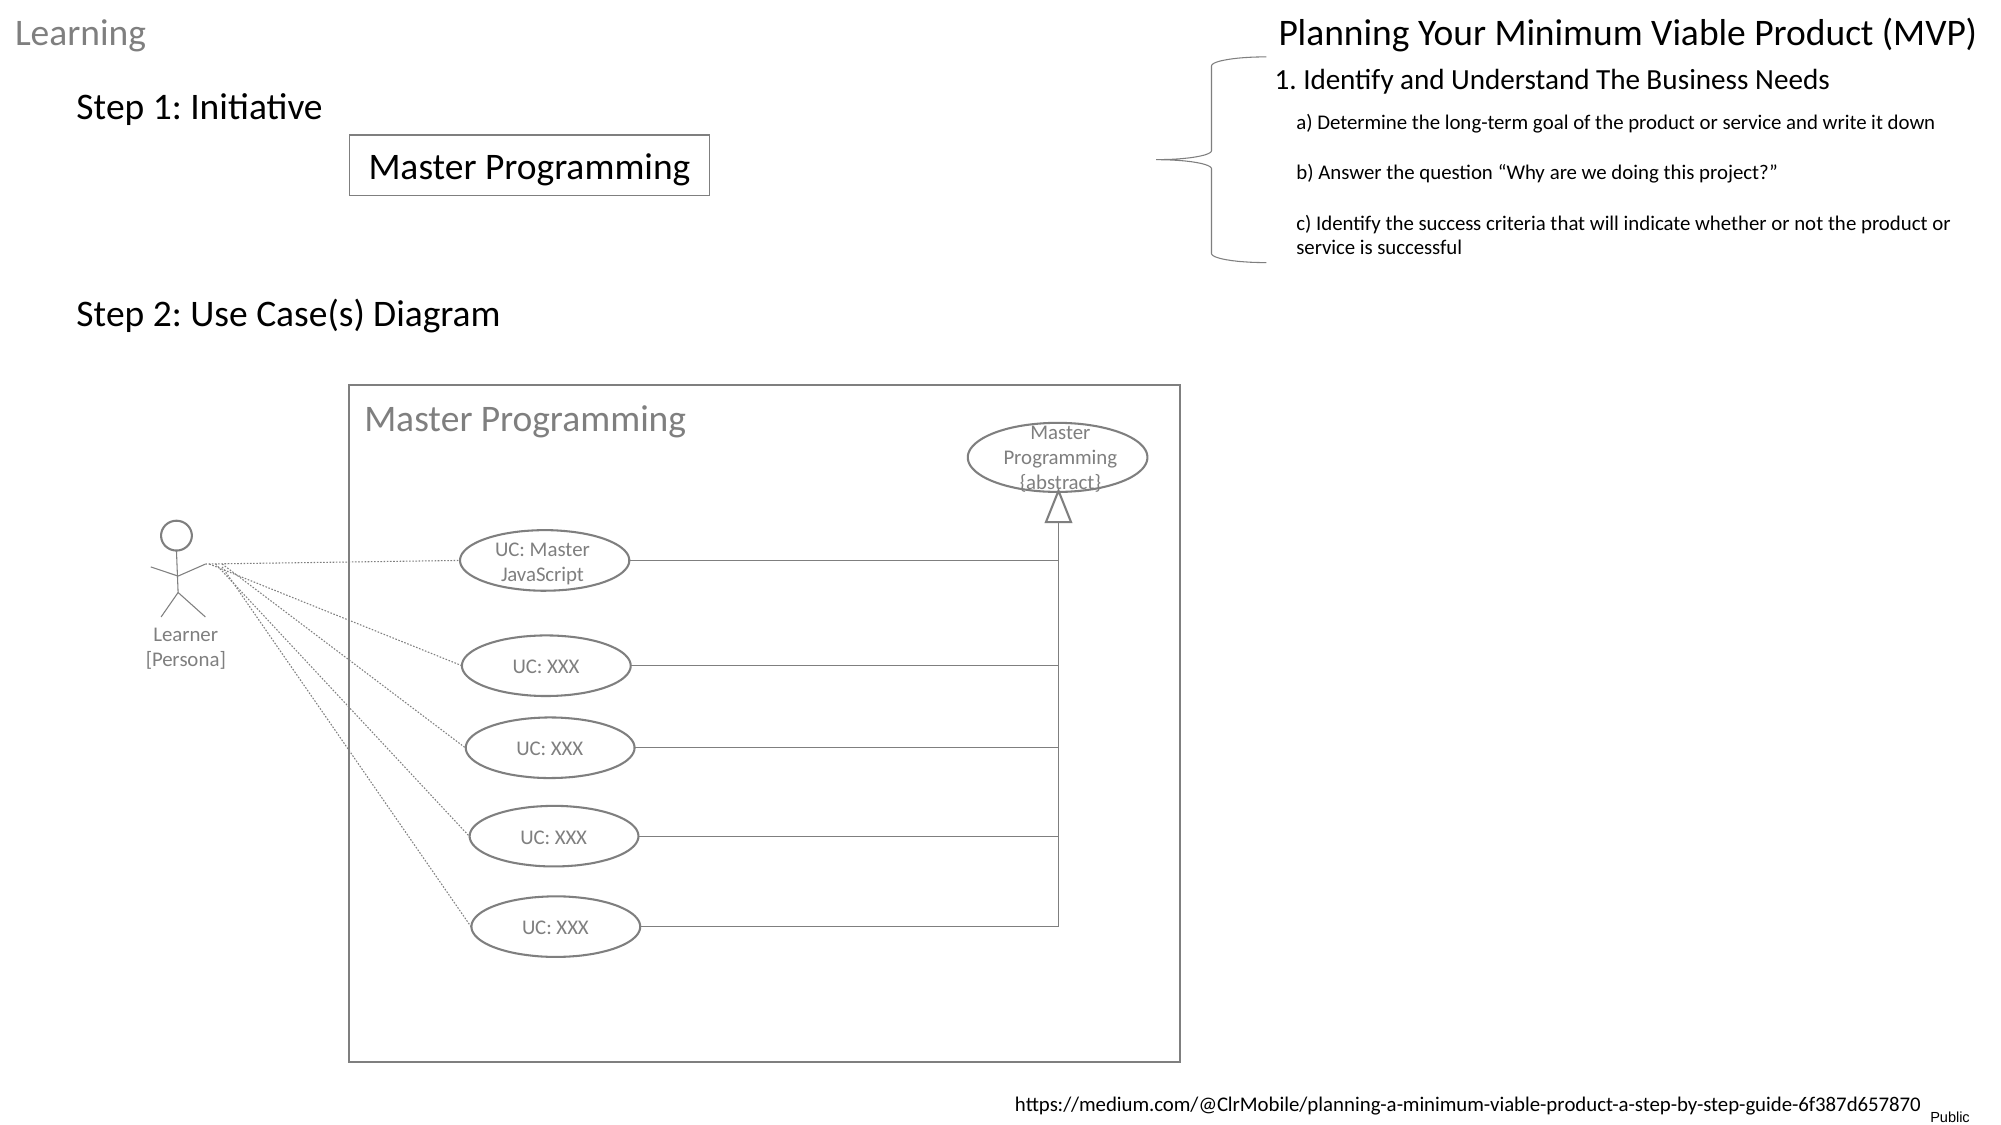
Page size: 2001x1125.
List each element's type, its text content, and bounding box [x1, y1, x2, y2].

text_box a) Determine the long-term goal of the product or service and write it down b) Answer the question “Why are we doing this project?” c) Identify the success criteria that will indicate whether or not the product or service is successful [1281, 101, 2000, 269]
text_box Master Programming [349, 386, 710, 448]
text_box UC: XXX [461, 645, 631, 686]
text_box Step 1: Initiative [61, 74, 350, 135]
text_box UC: XXX [465, 727, 635, 768]
text_box 1. Identify and Understand The Business Needs [1259, 52, 1952, 104]
text_box Planning Your Minimum Viable Product (MVP) [1263, 0, 2000, 61]
text_box Learner [Persona] [126, 613, 245, 679]
text_box Master Programming [349, 134, 710, 196]
text_box https://medium.com/@ClrMobile/planning-a-minimum-viable-product-a-step-by-step-guide-6f387d657870 [999, 1083, 2000, 1124]
text_box Master Programming {abstract} [966, 410, 1155, 502]
text_box UC: XXX [469, 815, 639, 857]
text_box Learning [0, 0, 321, 61]
text_box Step 2: Use Case(s) Diagram [61, 281, 548, 343]
text_box UC: Master JavaScript [455, 528, 630, 594]
text_box UC: XXX [470, 906, 641, 947]
